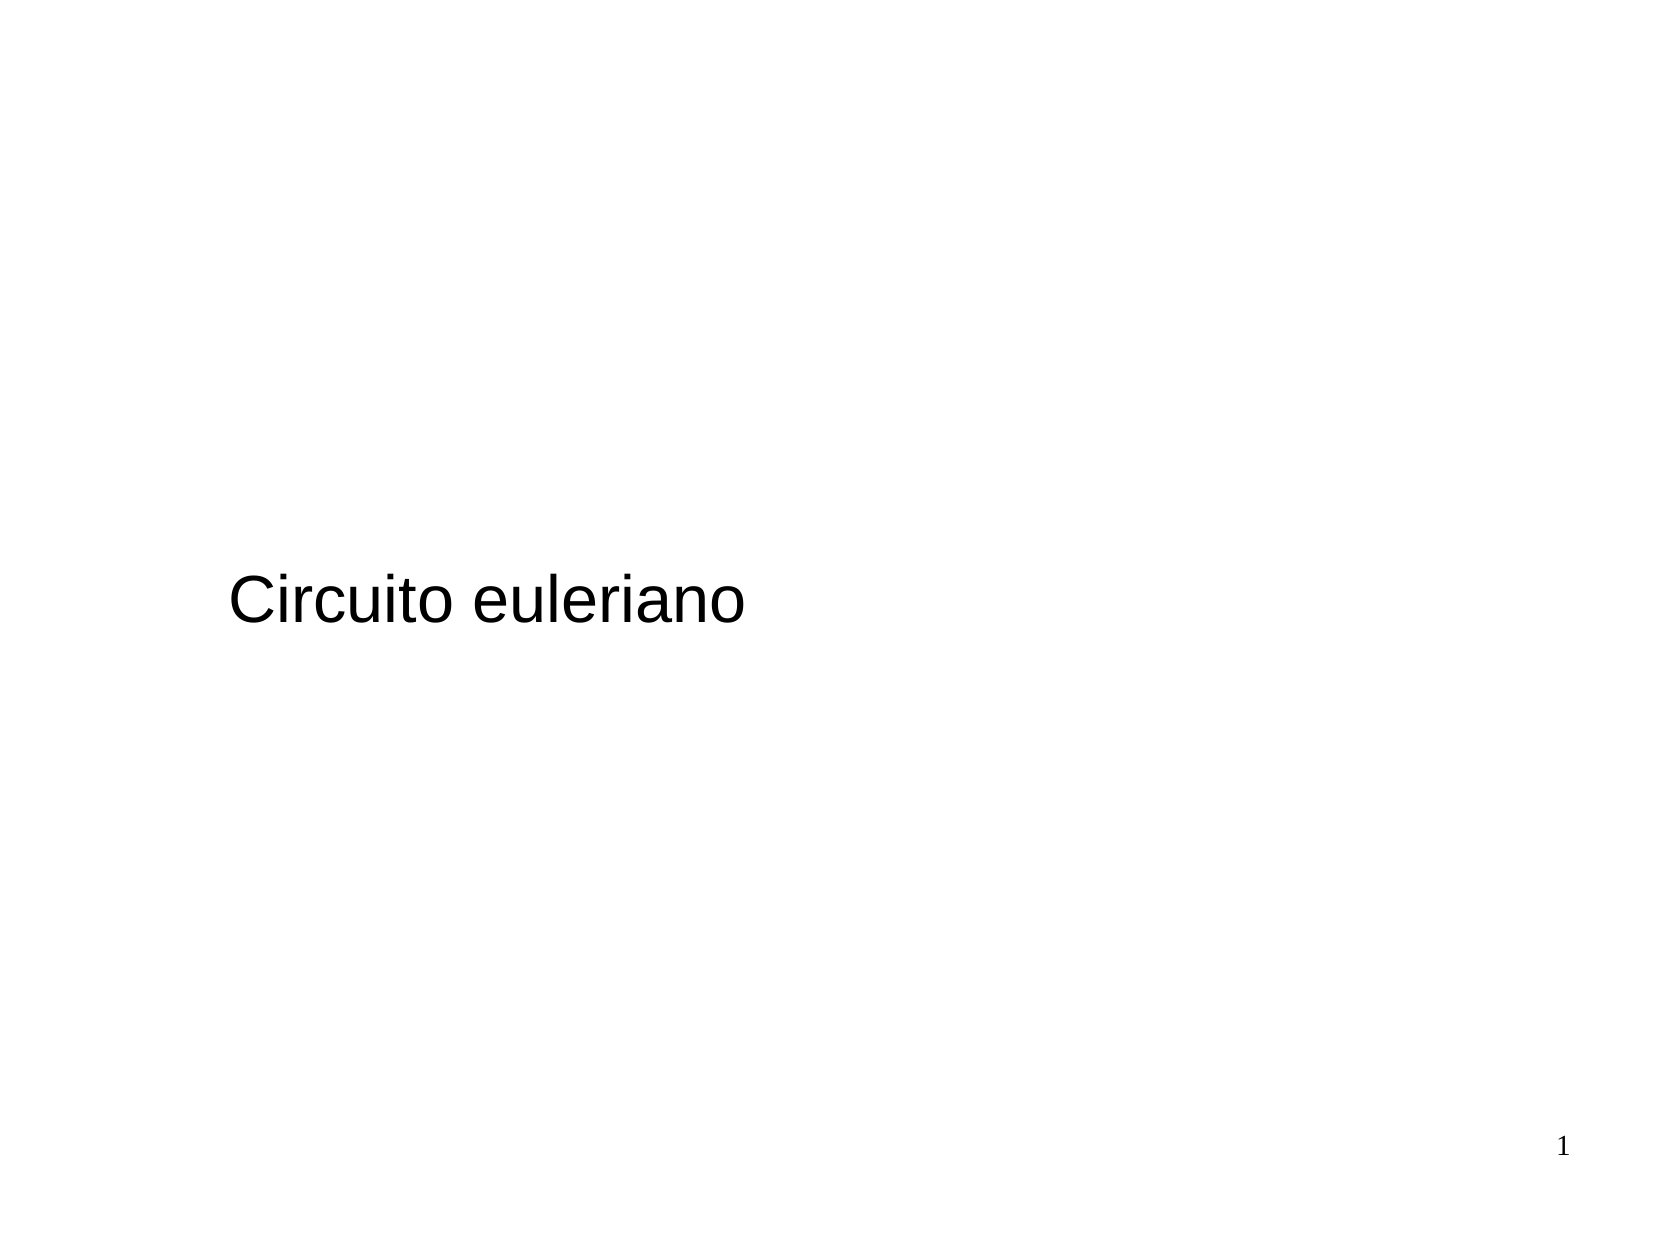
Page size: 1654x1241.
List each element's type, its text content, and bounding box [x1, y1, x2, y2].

list Circuito euleriano [195, 553, 1498, 692]
